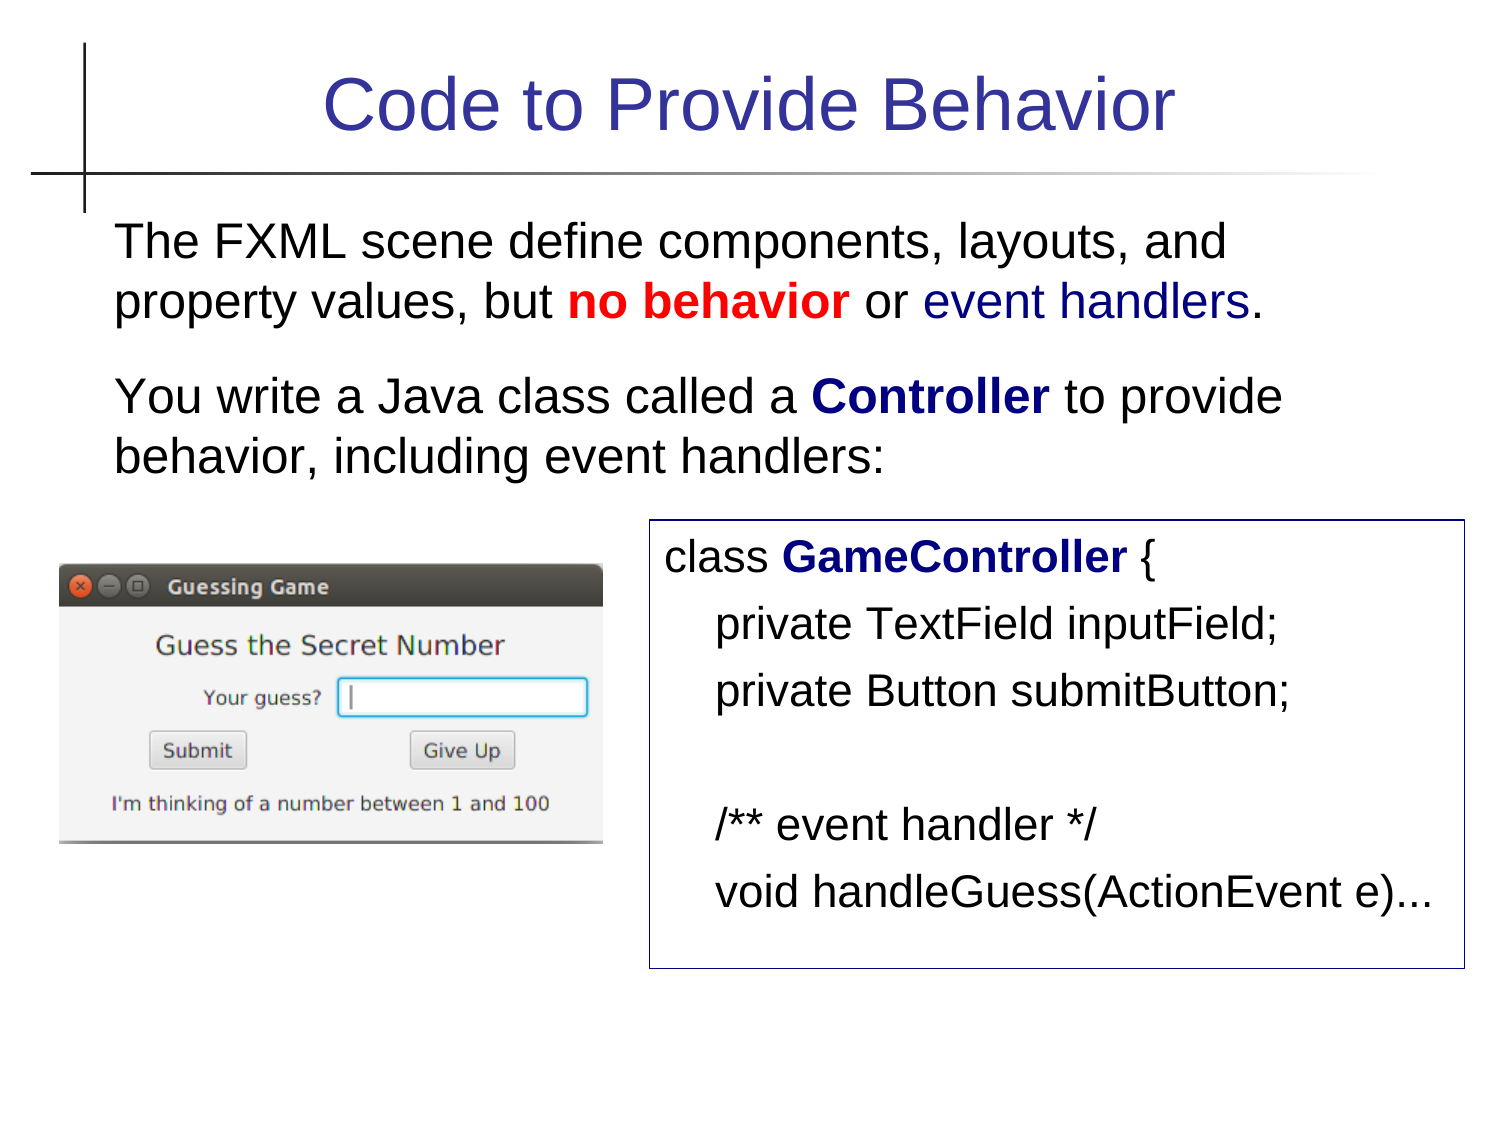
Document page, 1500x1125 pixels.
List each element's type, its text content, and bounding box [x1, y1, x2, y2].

picture [59, 563, 603, 844]
list The FXML scene define components, layouts, and property values, but no behavior or event handlers. You write a Java class called a Controller to provide behavior, including event handlers: [99, 200, 1399, 556]
title Code to Provide Behavior [100, 35, 1400, 166]
text_box class GameController { private TextField inputField; private Button submitButton; /** event handler */ void handleGuess(ActionEvent e)... [649, 519, 1465, 969]
